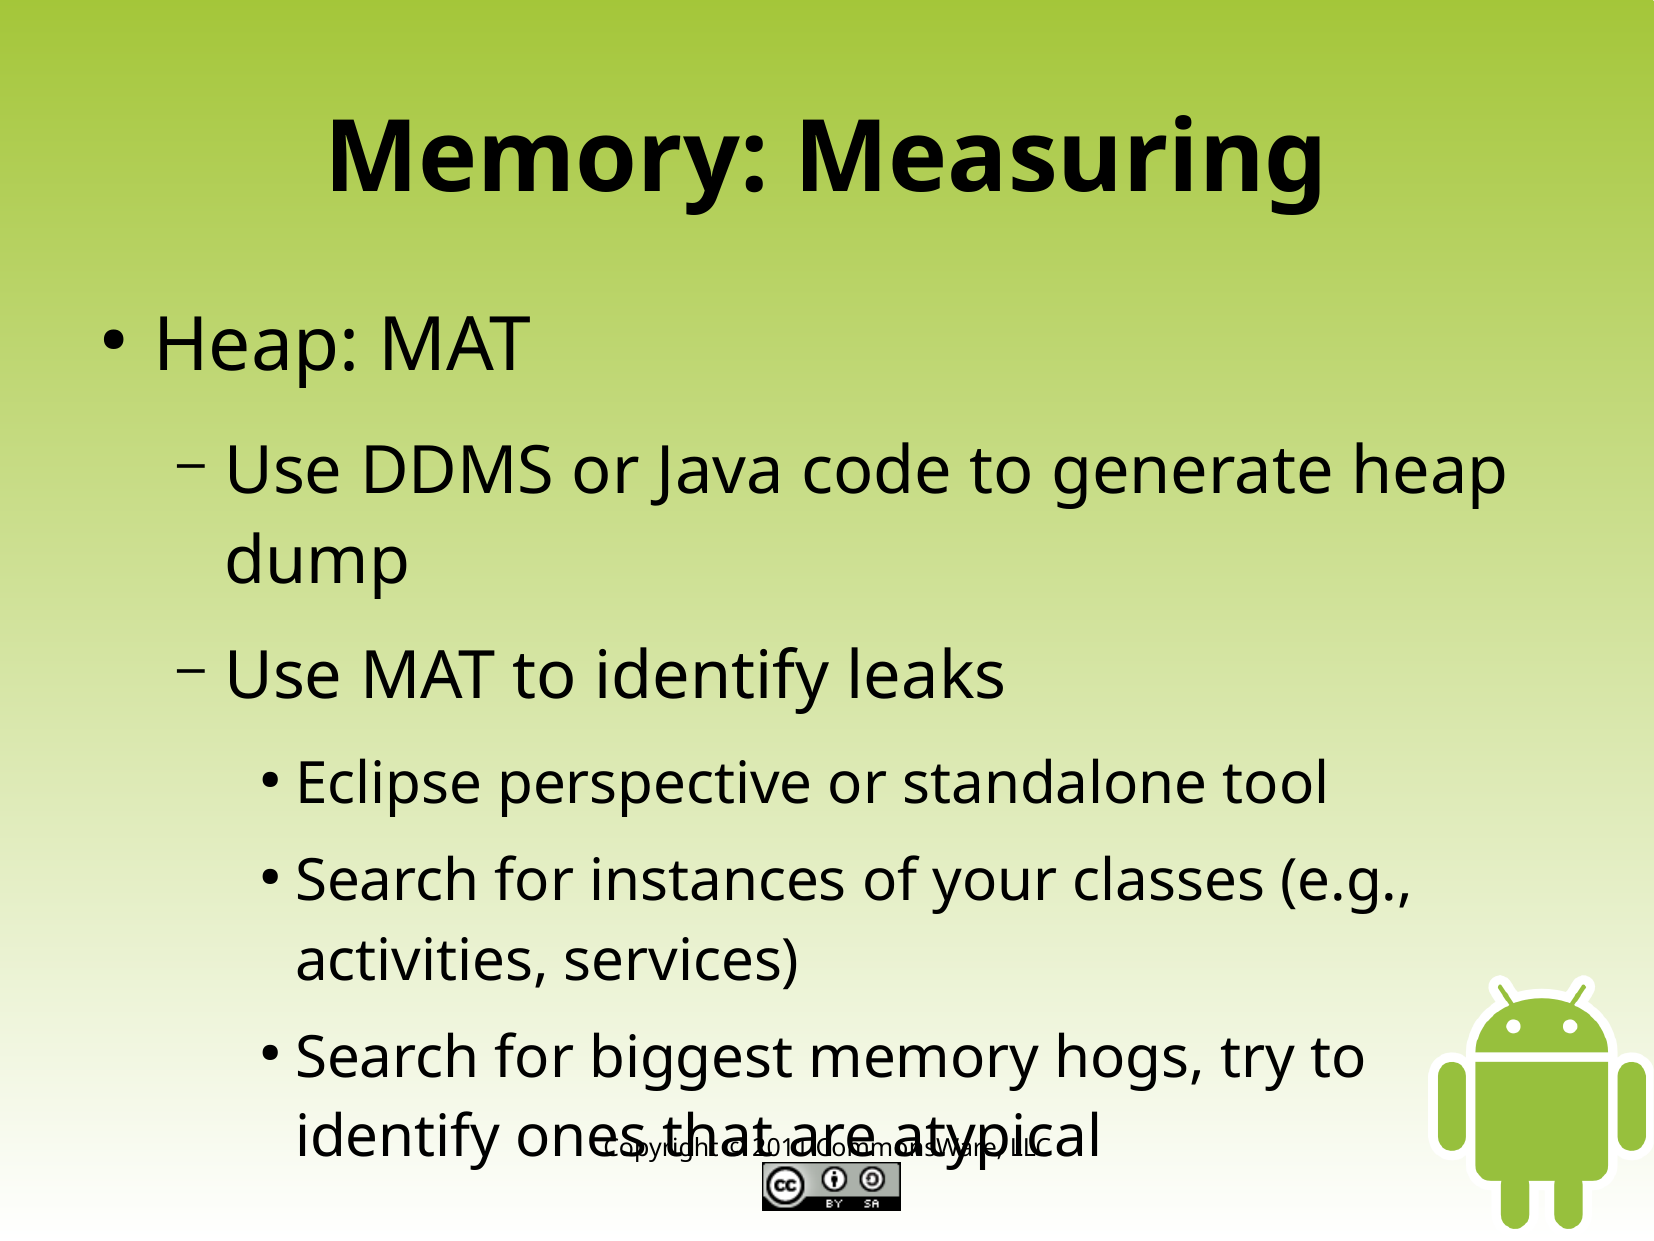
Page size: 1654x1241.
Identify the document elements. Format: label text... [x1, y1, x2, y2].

list Heap: MAT Use DDMS or Java code to generate heap dump Use MAT to identify leaks Eclipse perspective or standalone tool Search for instances of your classes (e.g., activities, services) Search for biggest memory hogs, try to identify ones that are atypical [82, 290, 1571, 1094]
picture [1428, 975, 1654, 1238]
title Memory: Measuring [82, 49, 1571, 257]
picture [762, 1162, 901, 1211]
